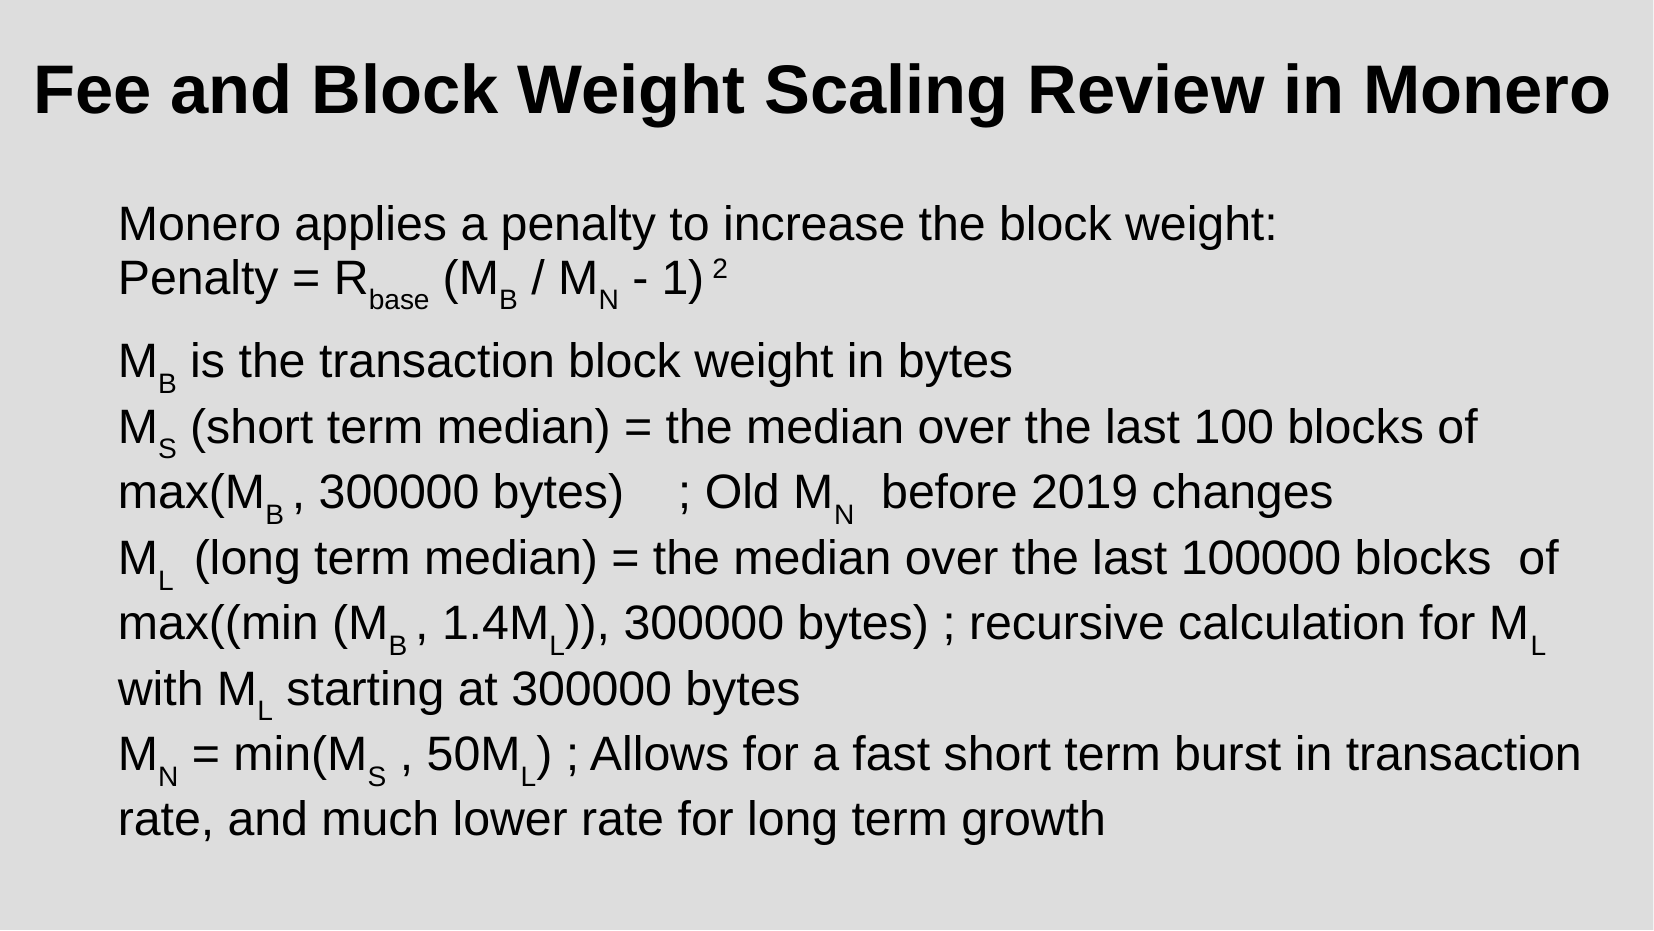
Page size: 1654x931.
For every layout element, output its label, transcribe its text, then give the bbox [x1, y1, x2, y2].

list Monero applies a penalty to increase the block weight: Penalty = Rbase (MB / MN - 1) 2 MB is the transaction block weight in bytes MS (short term median) = the median over the last 100 blocks of max(MB , 300000 bytes) ; Old MN before 2019 changes ML (long term median) = the median over the last 100000 blocks of max((min (MB , 1.4ML)), 300000 bytes) ; recursive calculation for ML with ML starting at 300000 bytes MN = min(MS , 50ML) ; Allows for a fast short term burst in transaction rate, and much lower rate for long term growth [59, 196, 1638, 917]
title Fee and Block Weight Scaling Review in Monero [23, 11, 1642, 168]
